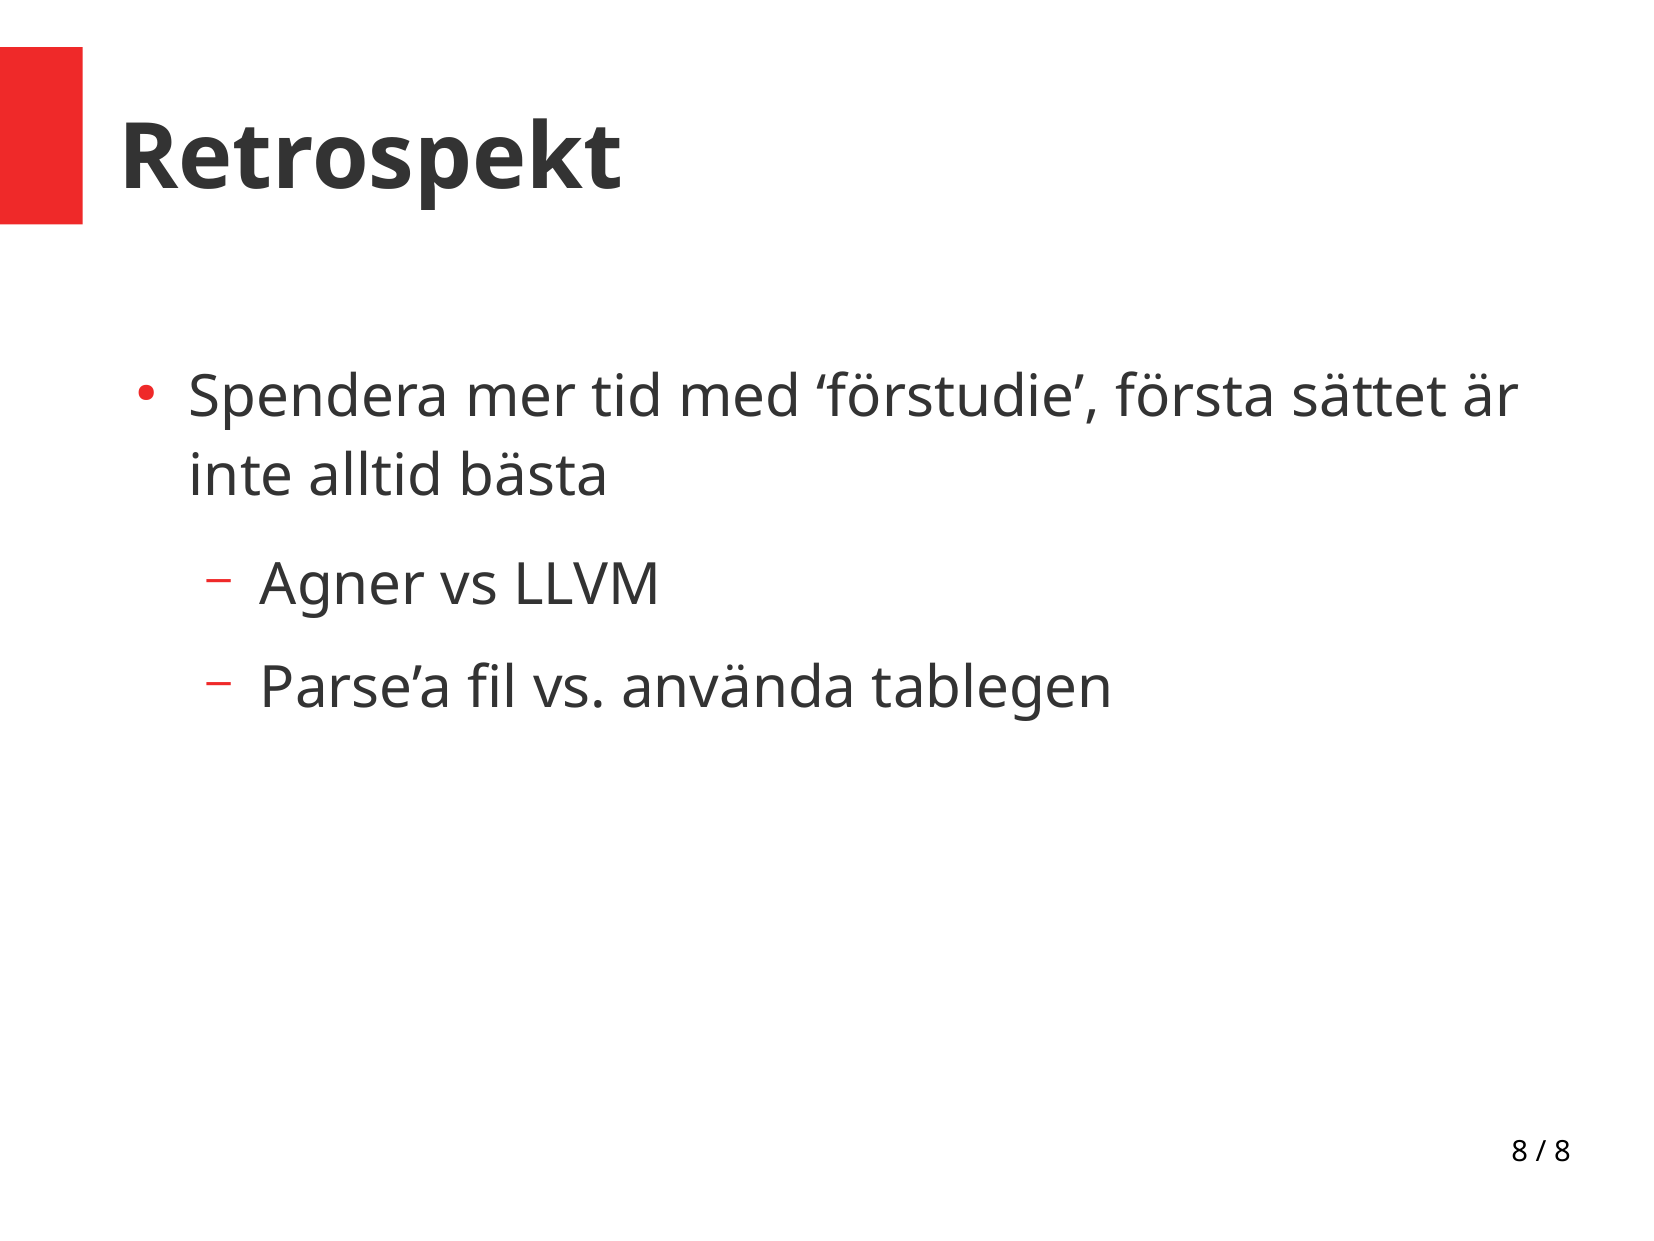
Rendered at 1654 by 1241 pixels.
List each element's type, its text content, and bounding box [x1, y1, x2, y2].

list Spendera mer tid med ‘förstudie’, första sättet är inte alltid bästa Agner vs LLVM Parse’a fil vs. använda tablegen [118, 354, 1536, 1074]
title Retrospekt [118, 49, 1571, 257]
